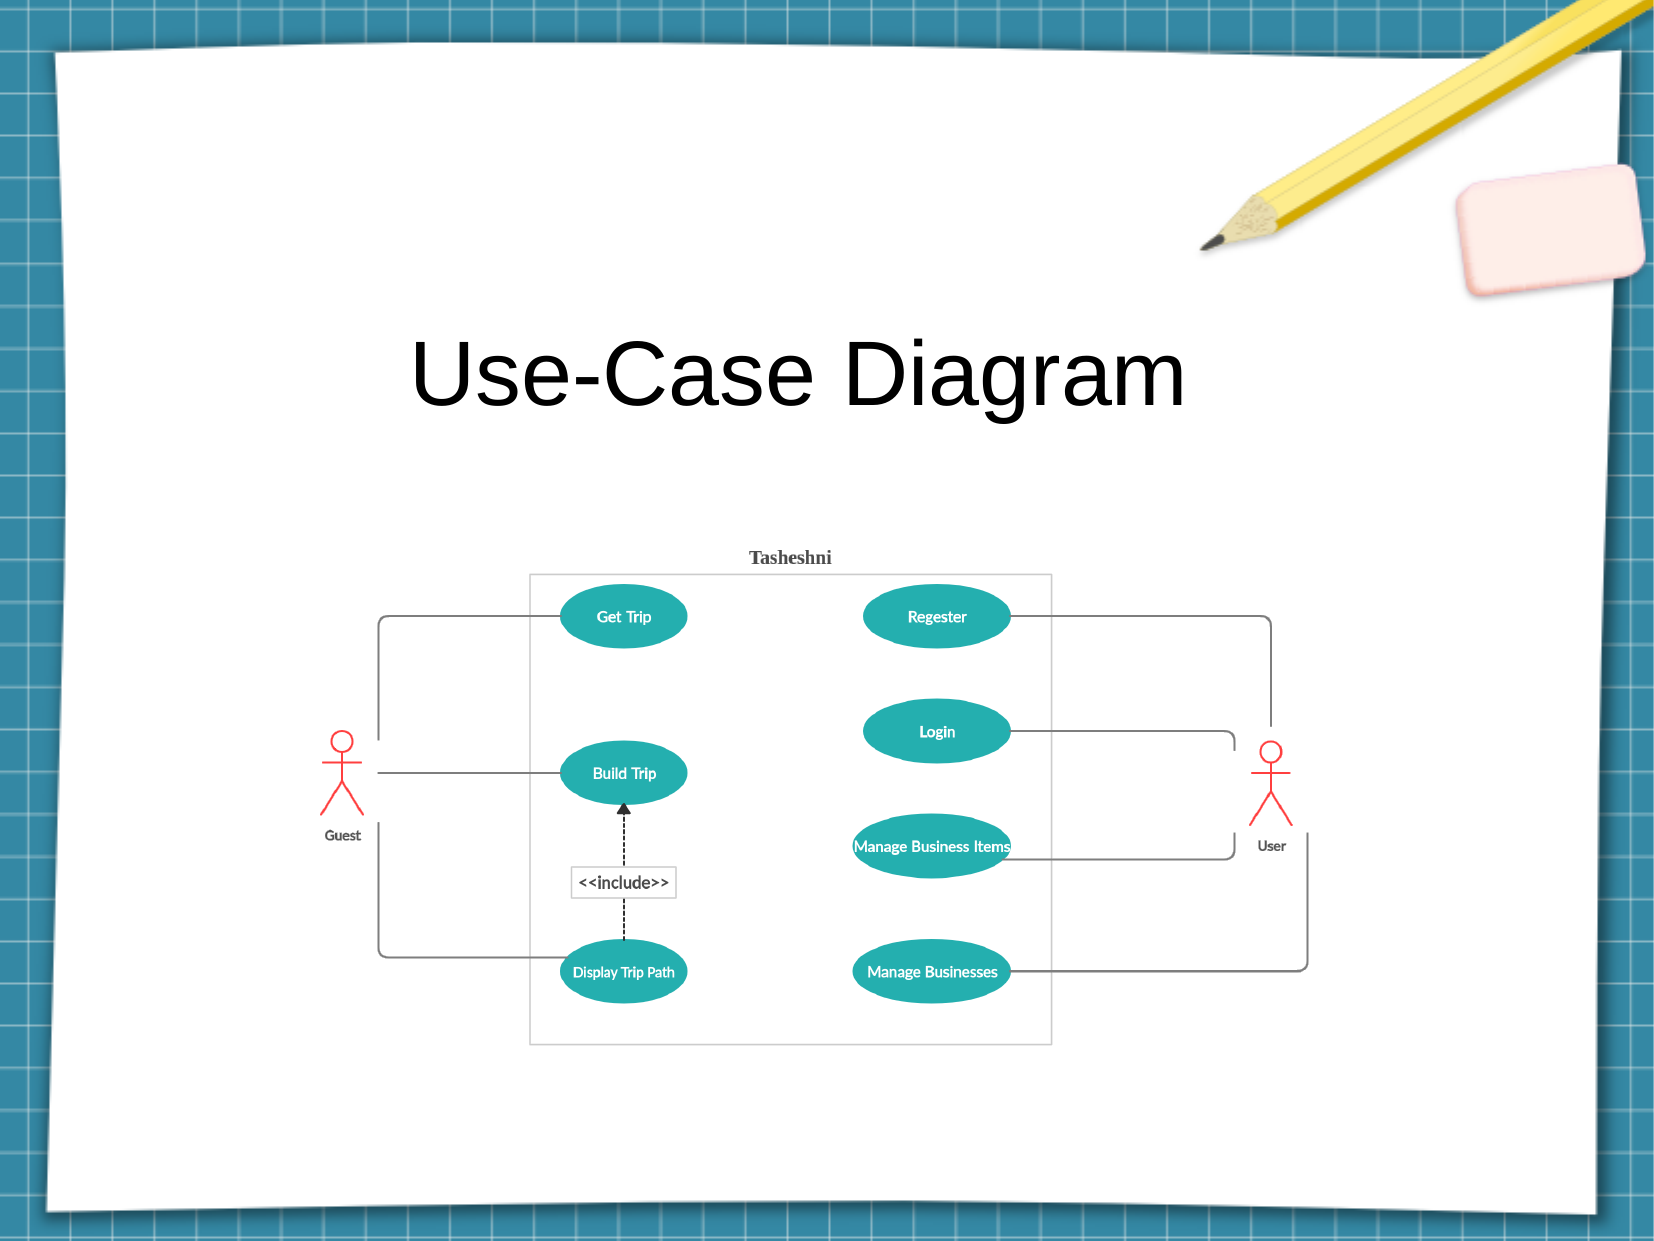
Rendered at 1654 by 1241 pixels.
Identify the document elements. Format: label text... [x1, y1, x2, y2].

picture [0, 0, 1654, 1241]
title Use-Case Diagram [135, 296, 1464, 451]
